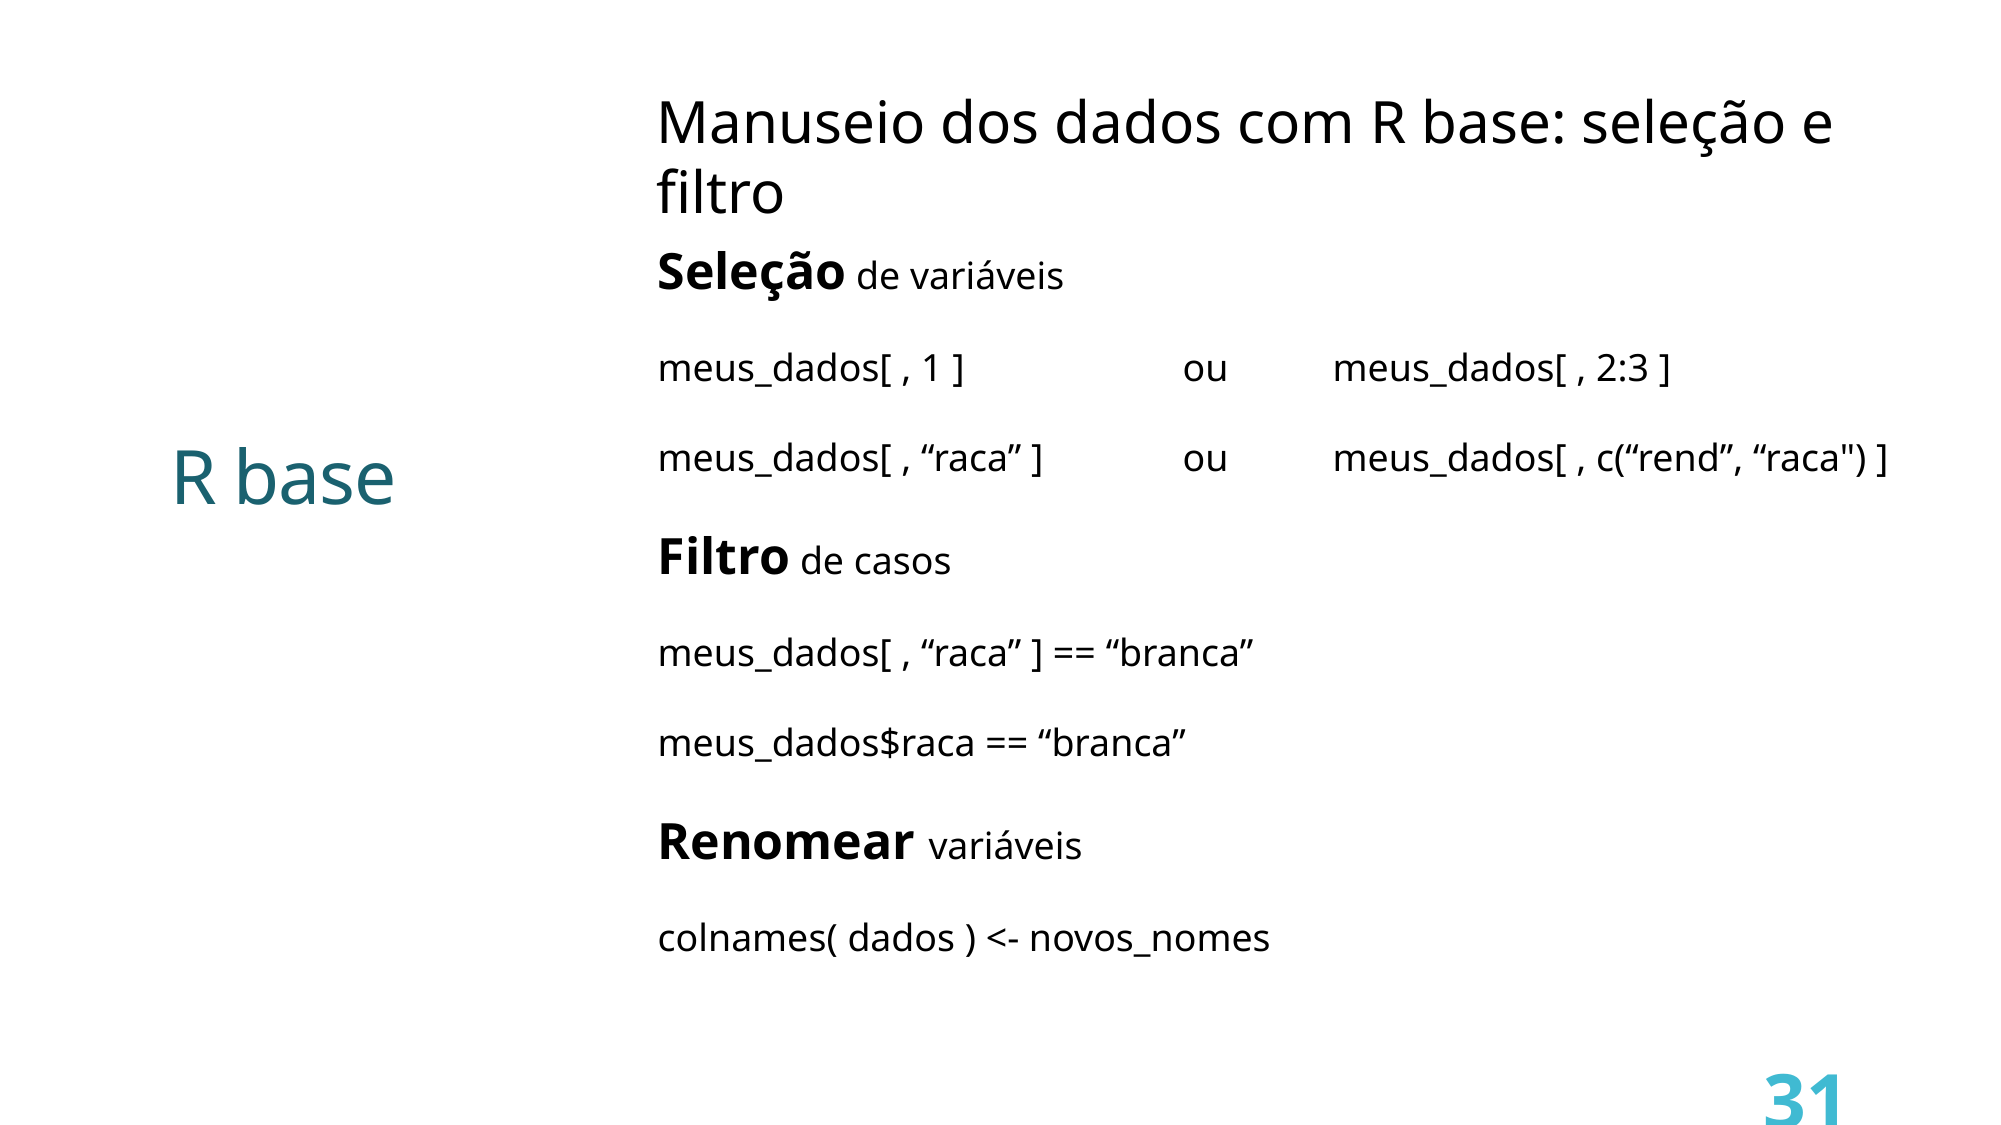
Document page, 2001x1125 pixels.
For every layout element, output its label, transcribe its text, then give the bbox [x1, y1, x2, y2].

text_box Manuseio dos dados com R base: seleção e filtro [641, 78, 1898, 164]
title R base Operações básicas [41, 184, 526, 940]
slide_number 31 [1748, 1045, 2000, 1106]
text_box Seleção de variáveis meus_dados[ , 1 ] ou meus_dados[ , 2:3 ] meus_dados[ , “raca” ] ou meus_dados[ , c(“rend”, “raca") ] Filtro de casos meus_dados[ , “raca” ] == “branca” meus_dados$raca == “branca” Renomear variáveis colnames( dados ) <- novos_nomes [642, 231, 1788, 975]
